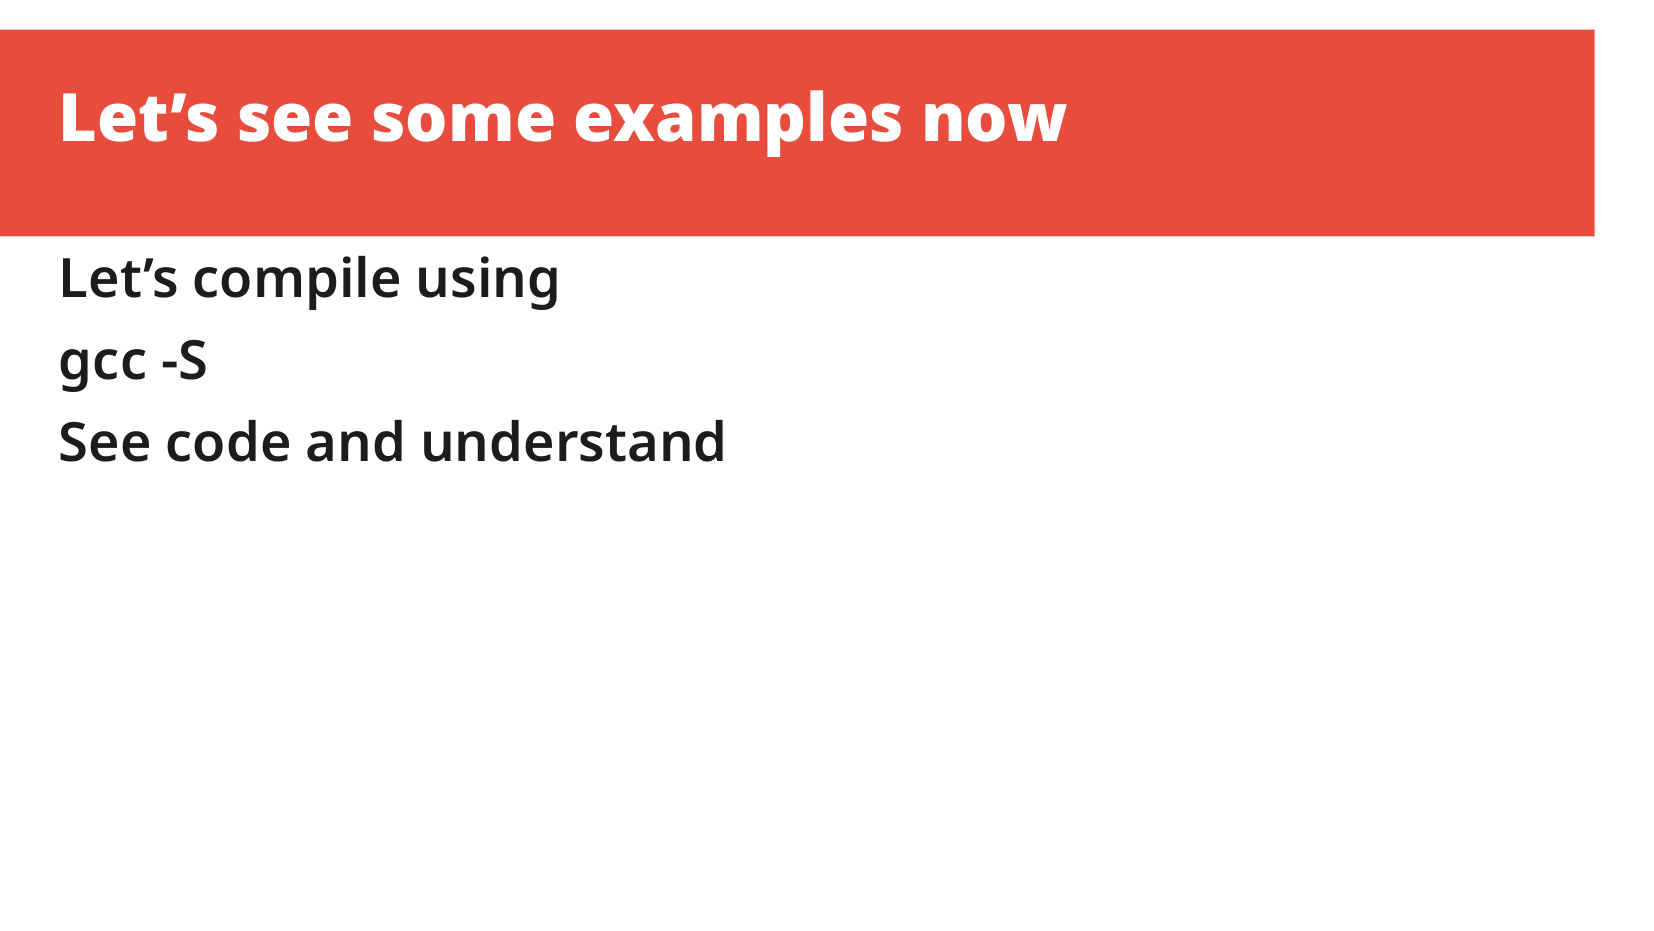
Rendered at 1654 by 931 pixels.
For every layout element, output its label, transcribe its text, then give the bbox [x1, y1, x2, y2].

title Let’s see some examples now [59, 44, 1595, 156]
list Let’s compile using gcc -S See code and understand [59, 243, 1565, 820]
